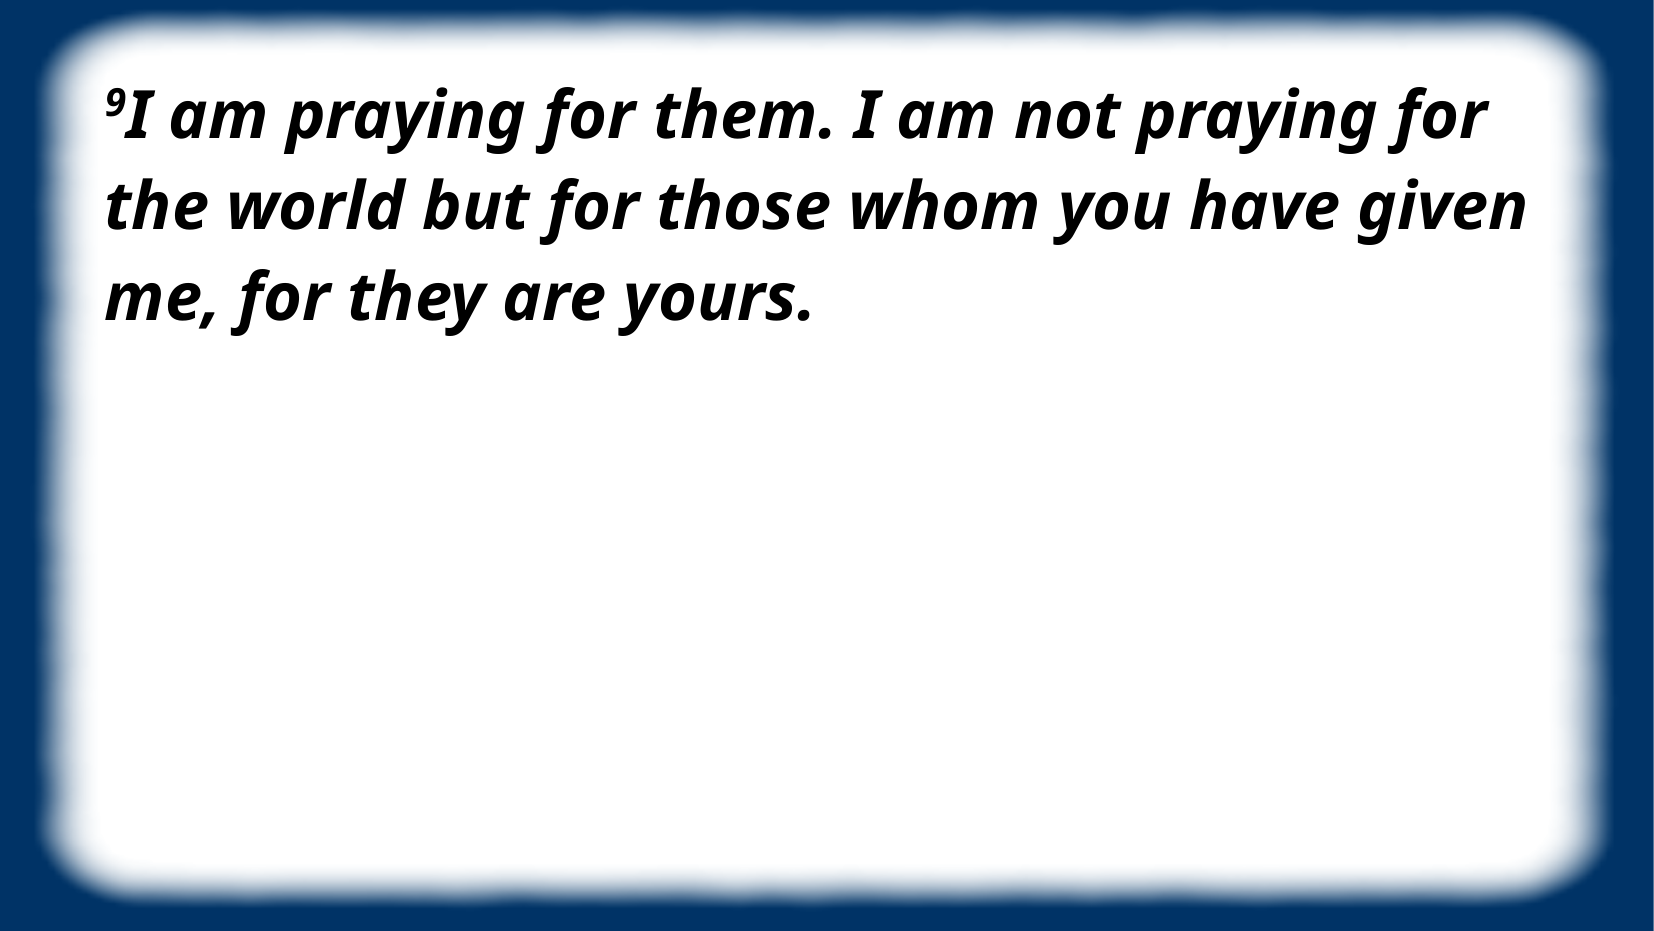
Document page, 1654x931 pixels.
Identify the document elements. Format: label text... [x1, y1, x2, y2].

text_box 9I am praying for them. I am not praying for the world but for those whom you have given me, for they are yours. [90, 60, 1546, 342]
picture [0, 0, 1654, 931]
